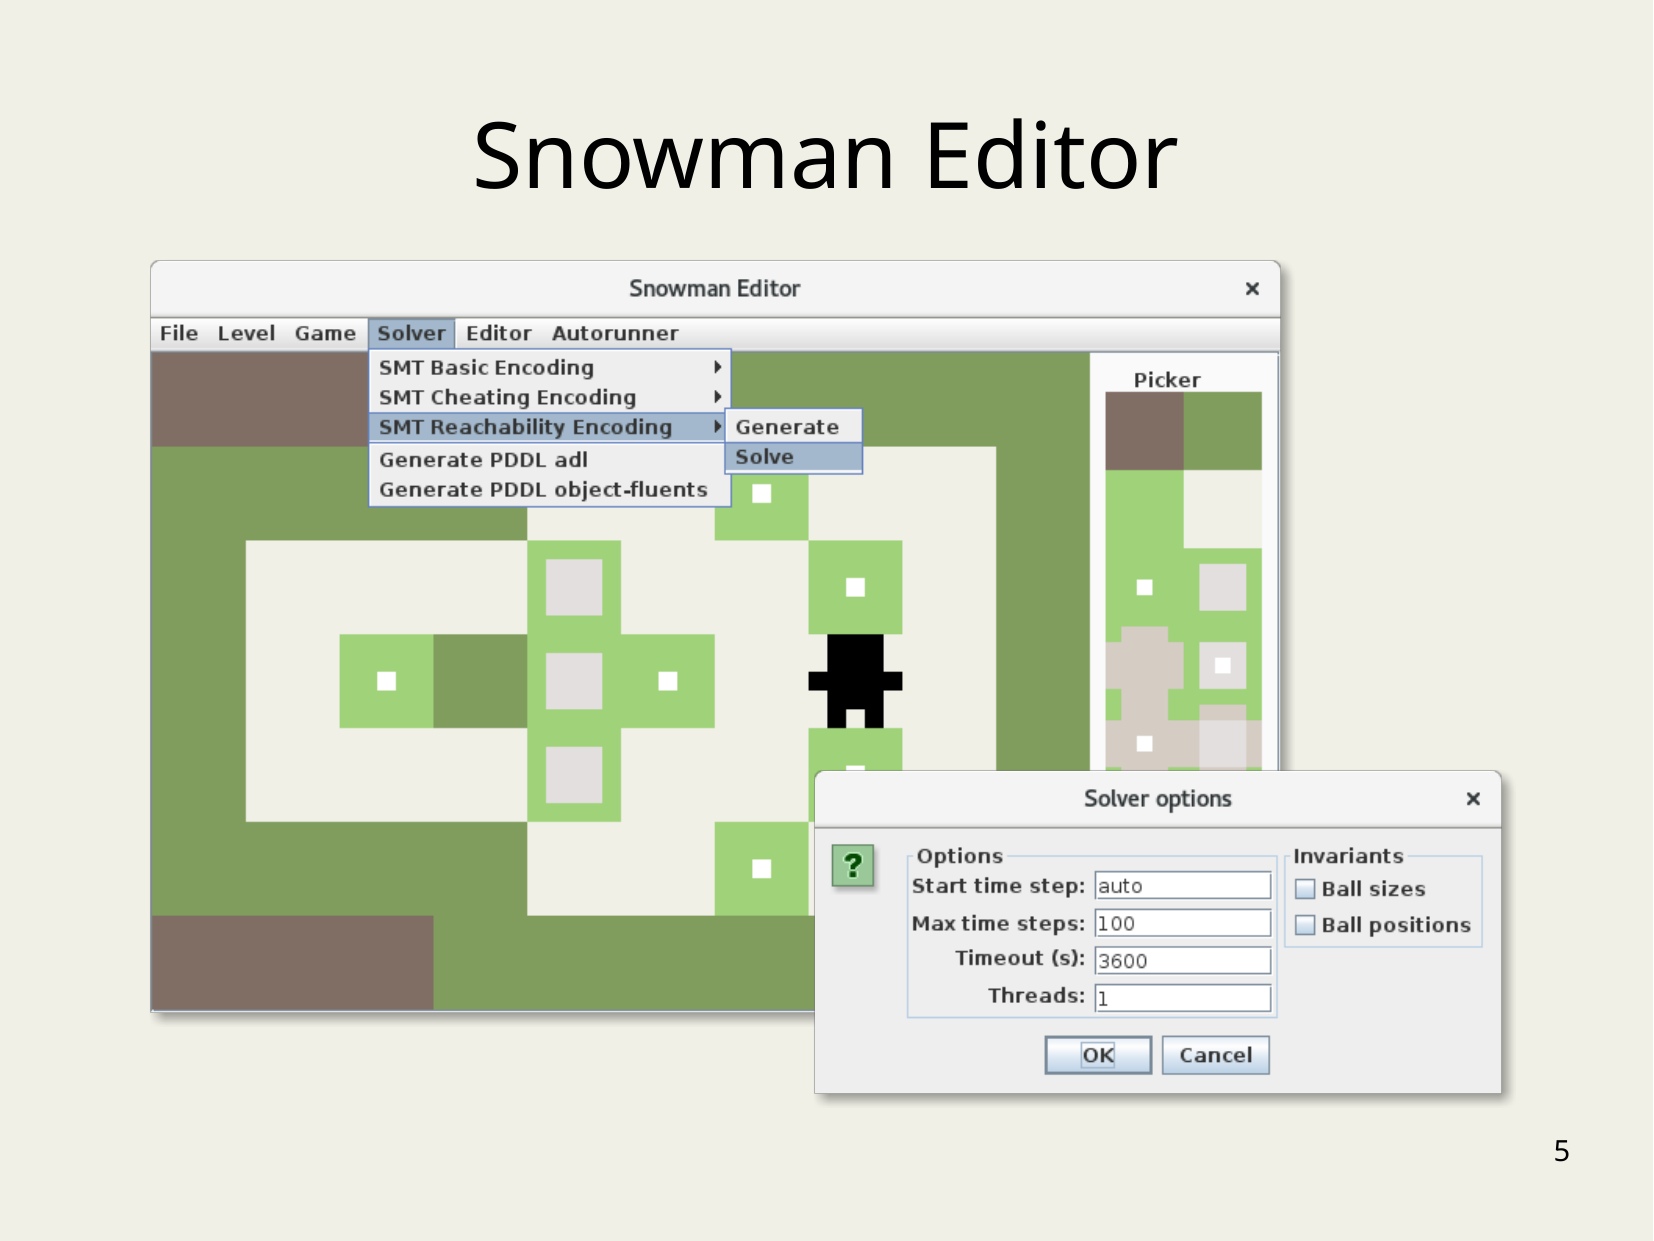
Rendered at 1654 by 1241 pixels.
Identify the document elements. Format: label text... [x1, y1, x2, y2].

title Snowman Editor [82, 49, 1571, 257]
picture [143, 253, 1516, 1108]
